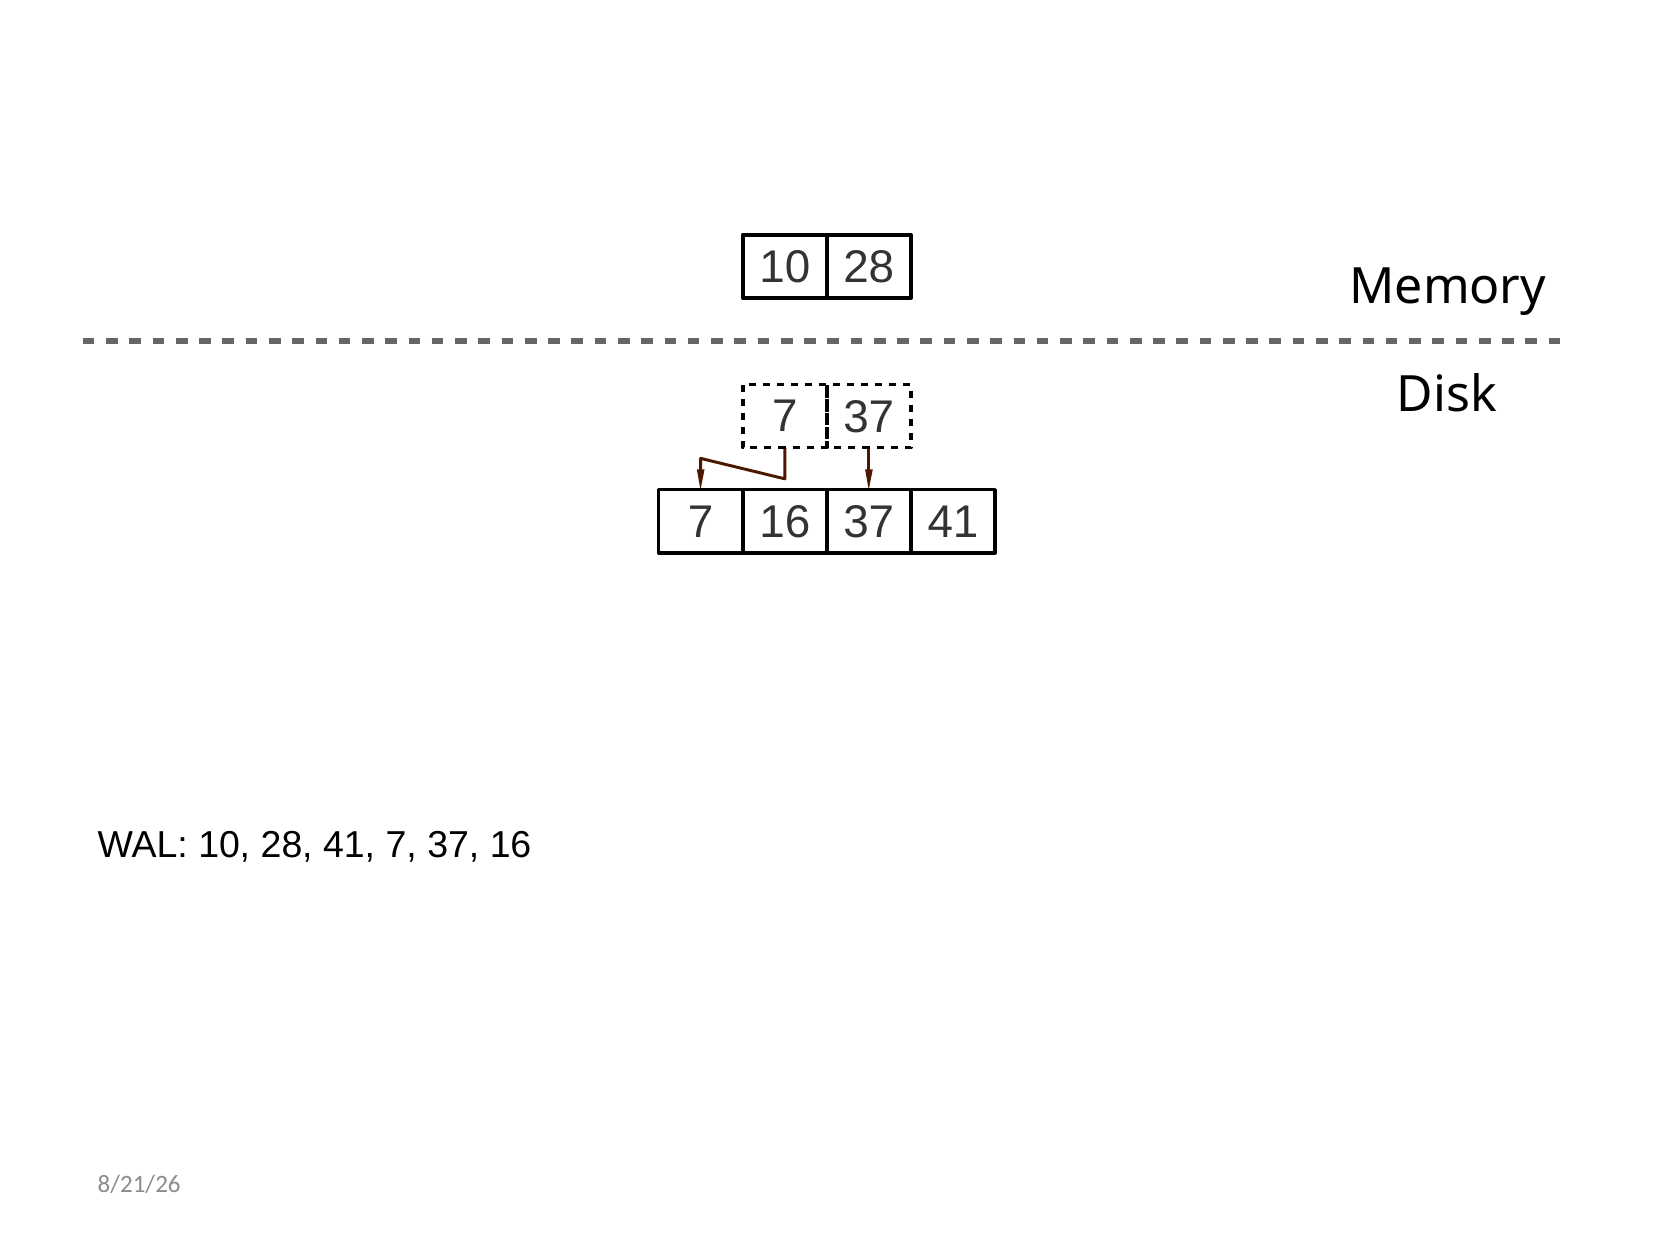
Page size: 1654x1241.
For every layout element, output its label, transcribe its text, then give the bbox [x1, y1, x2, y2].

text_box 28 [826, 234, 911, 298]
text_box 41 [910, 489, 996, 553]
text_box 37 [826, 489, 910, 553]
text_box Disk [1382, 350, 1534, 452]
text_box 37 [826, 384, 911, 448]
text_box WAL: 10, 28, 41, 7, 37, 16 [82, 815, 1501, 892]
text_box 10 [742, 234, 826, 298]
text_box Memory [1334, 243, 1590, 345]
text_box 16 [742, 489, 826, 553]
text_box 7 [742, 384, 826, 448]
text_box 7 [658, 489, 742, 553]
